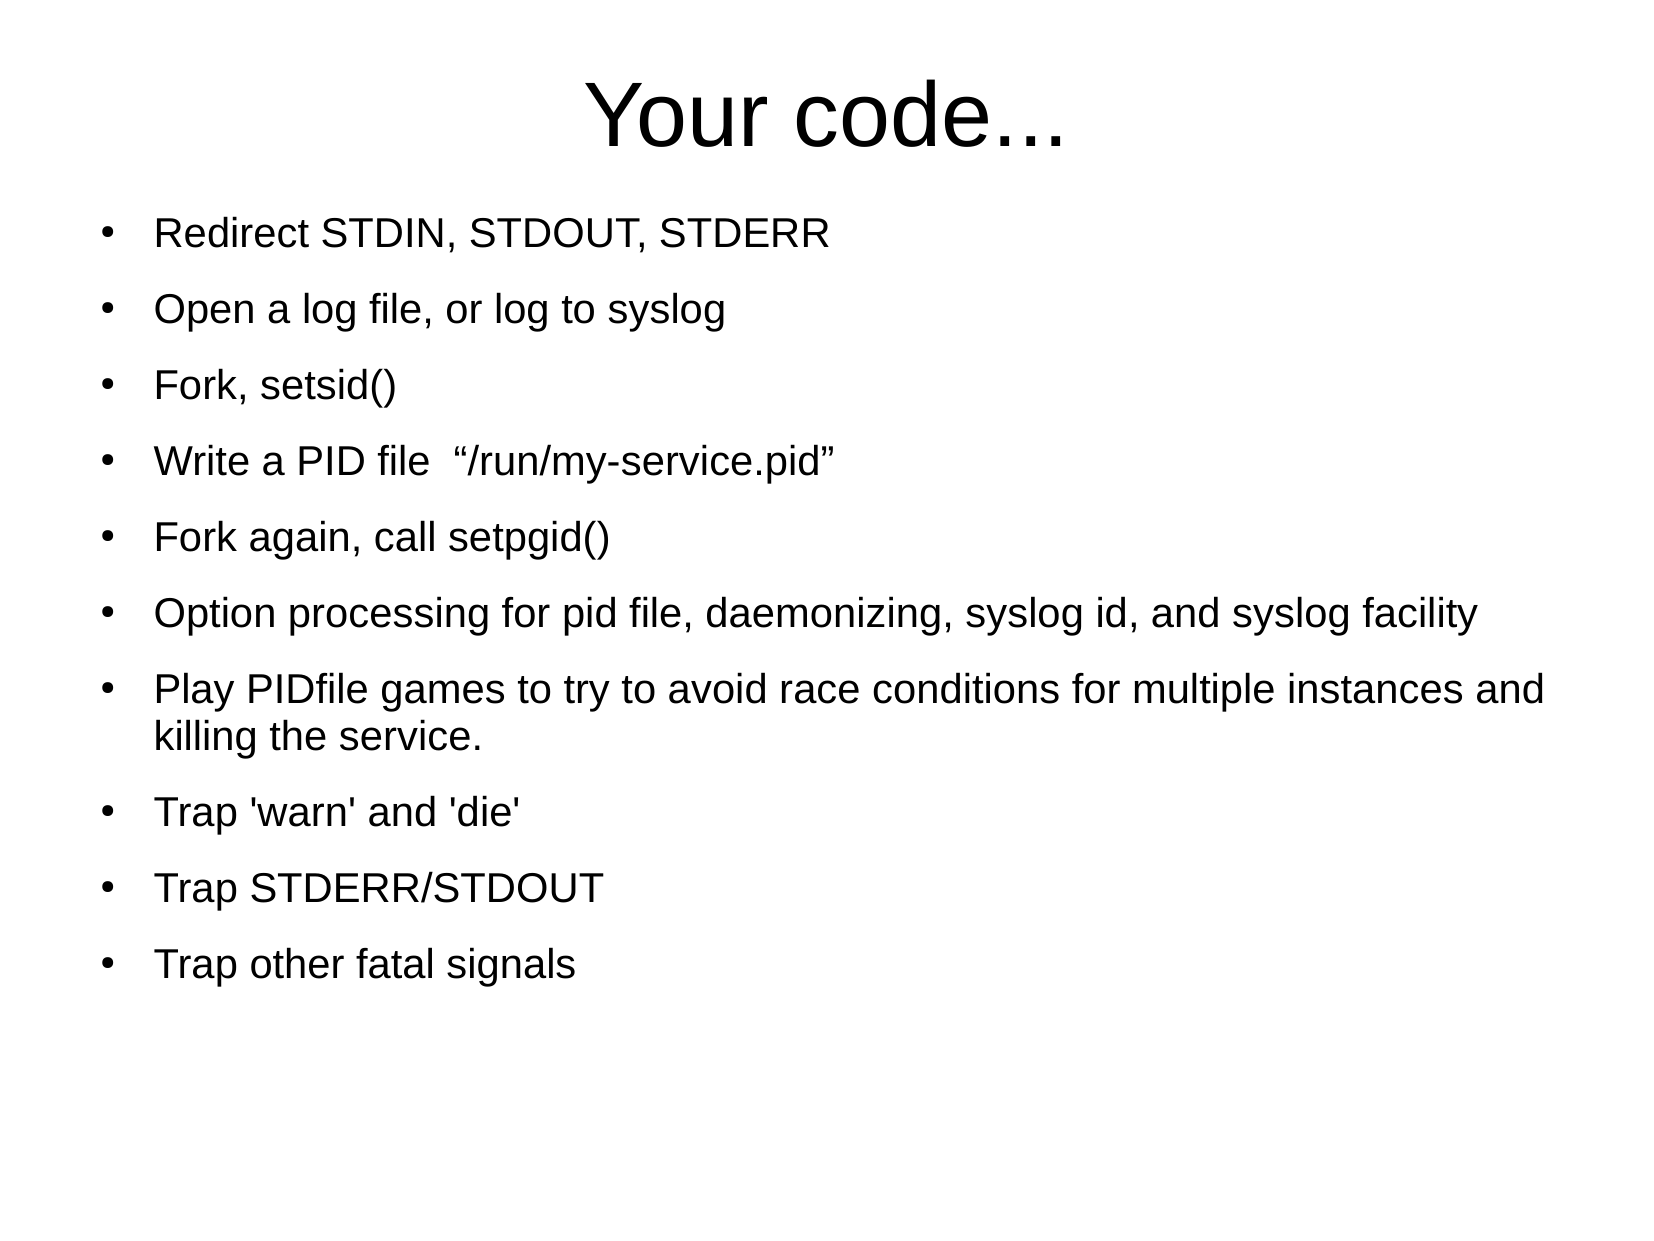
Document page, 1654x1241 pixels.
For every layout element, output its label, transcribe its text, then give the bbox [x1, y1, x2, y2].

title Your code... [82, 49, 1571, 181]
list Redirect STDIN, STDOUT, STDERR Open a log file, or log to syslog Fork, setsid() Write a PID file “/run/my-service.pid” Fork again, call setpgid() Option processing for pid file, daemonizing, syslog id, and syslog facility Play PIDfile games to try to avoid race conditions for multiple instances and killing the service. Trap 'warn' and 'die' Trap STDERR/STDOUT Trap other fatal signals [82, 210, 1571, 1186]
